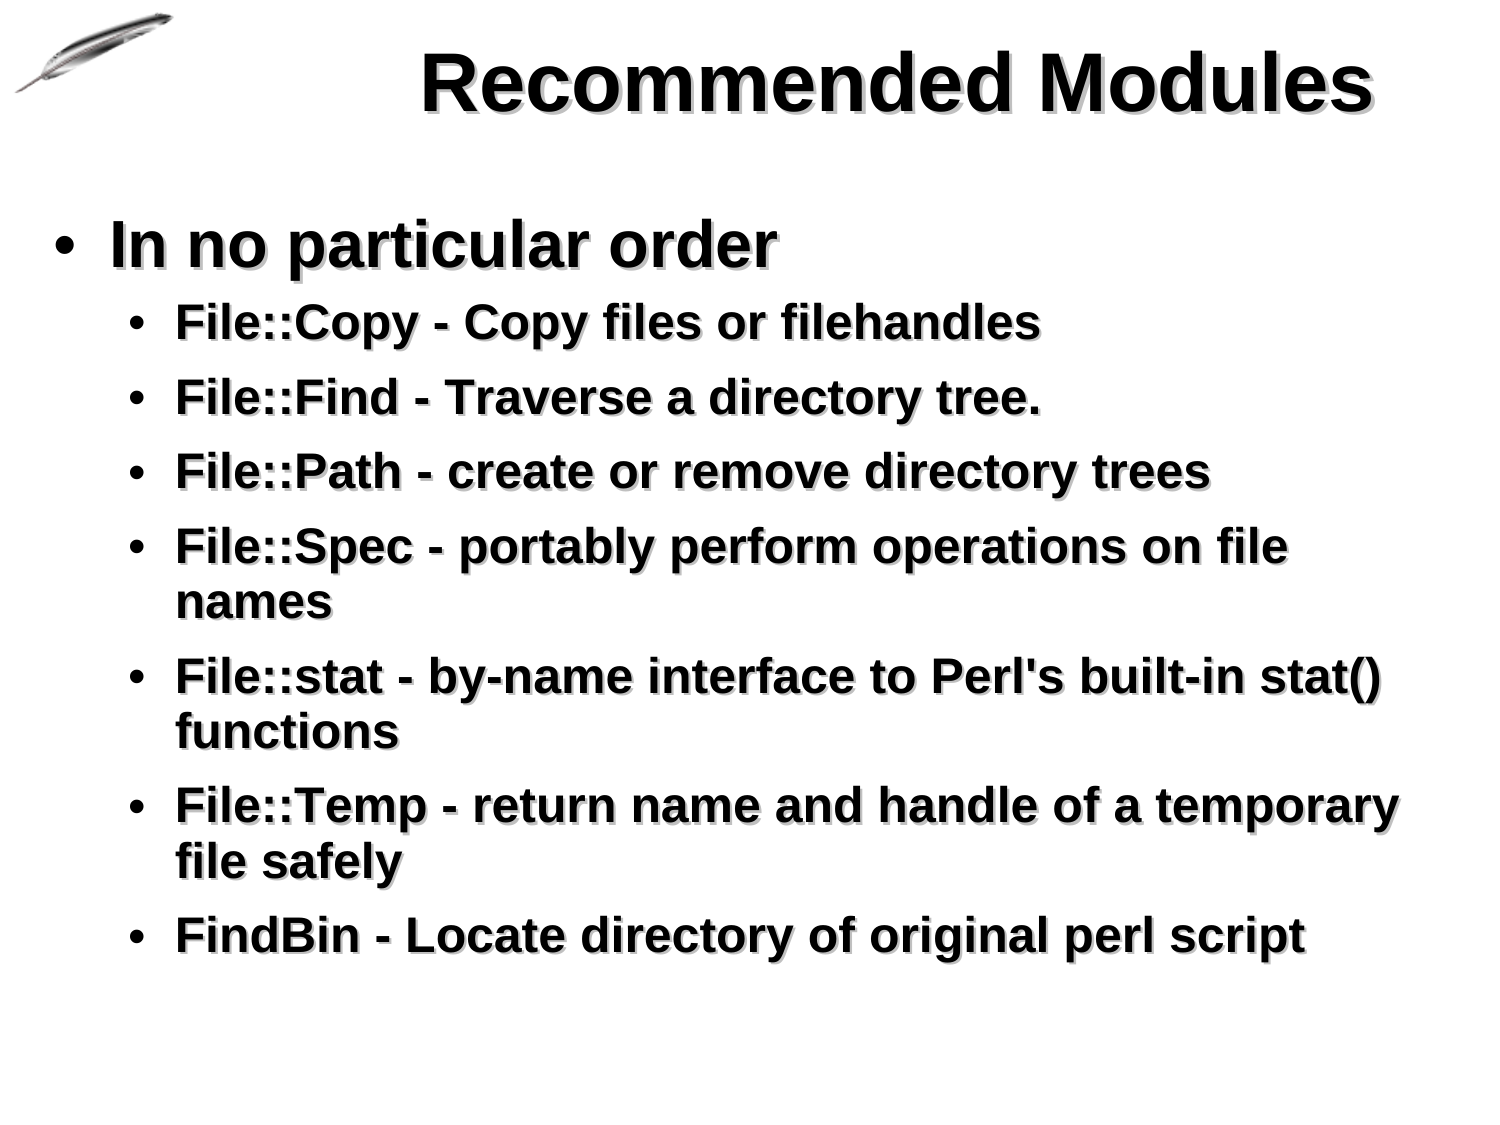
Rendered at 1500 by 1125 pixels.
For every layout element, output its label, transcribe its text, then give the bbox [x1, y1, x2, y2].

title Recommended Modules [419, 0, 1459, 183]
picture [11, 11, 179, 95]
list In no particular order File::Copy - Copy files or filehandles File::Find - Traverse a directory tree. File::Path - create or remove directory trees File::Spec - portably perform operations on file names File::stat - by-name interface to Perl's built-in stat() functions File::Temp - return name and handle of a temporary file safely FindBin - Locate directory of original perl script [53, 207, 1447, 1084]
